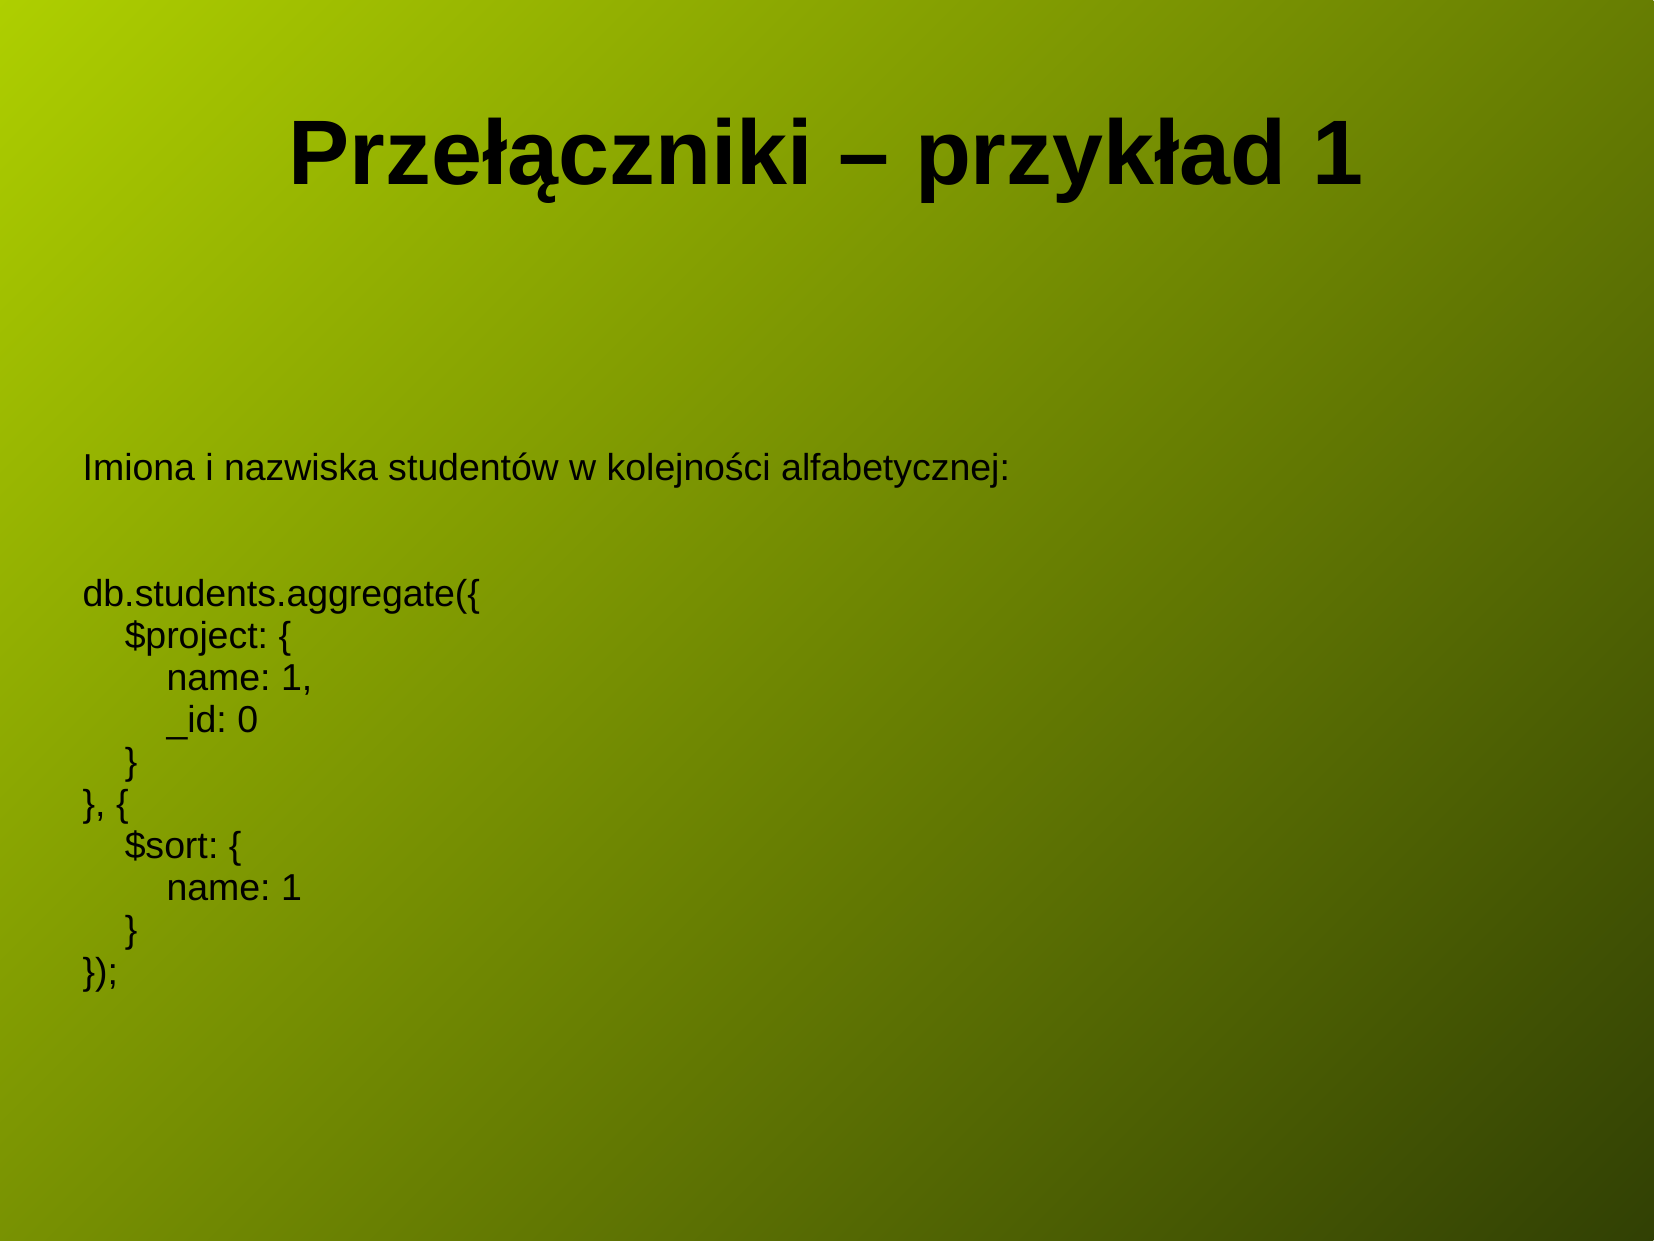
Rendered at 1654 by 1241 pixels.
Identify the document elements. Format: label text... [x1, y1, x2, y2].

title Przełączniki – przykład 1 [82, 49, 1571, 257]
subtitle Imiona i nazwiska studentów w kolejności alfabetycznej: db.students.aggregate({ $project: { name: 1, _id: 0 } }, { $sort: { name: 1 } }); [82, 359, 1571, 1079]
